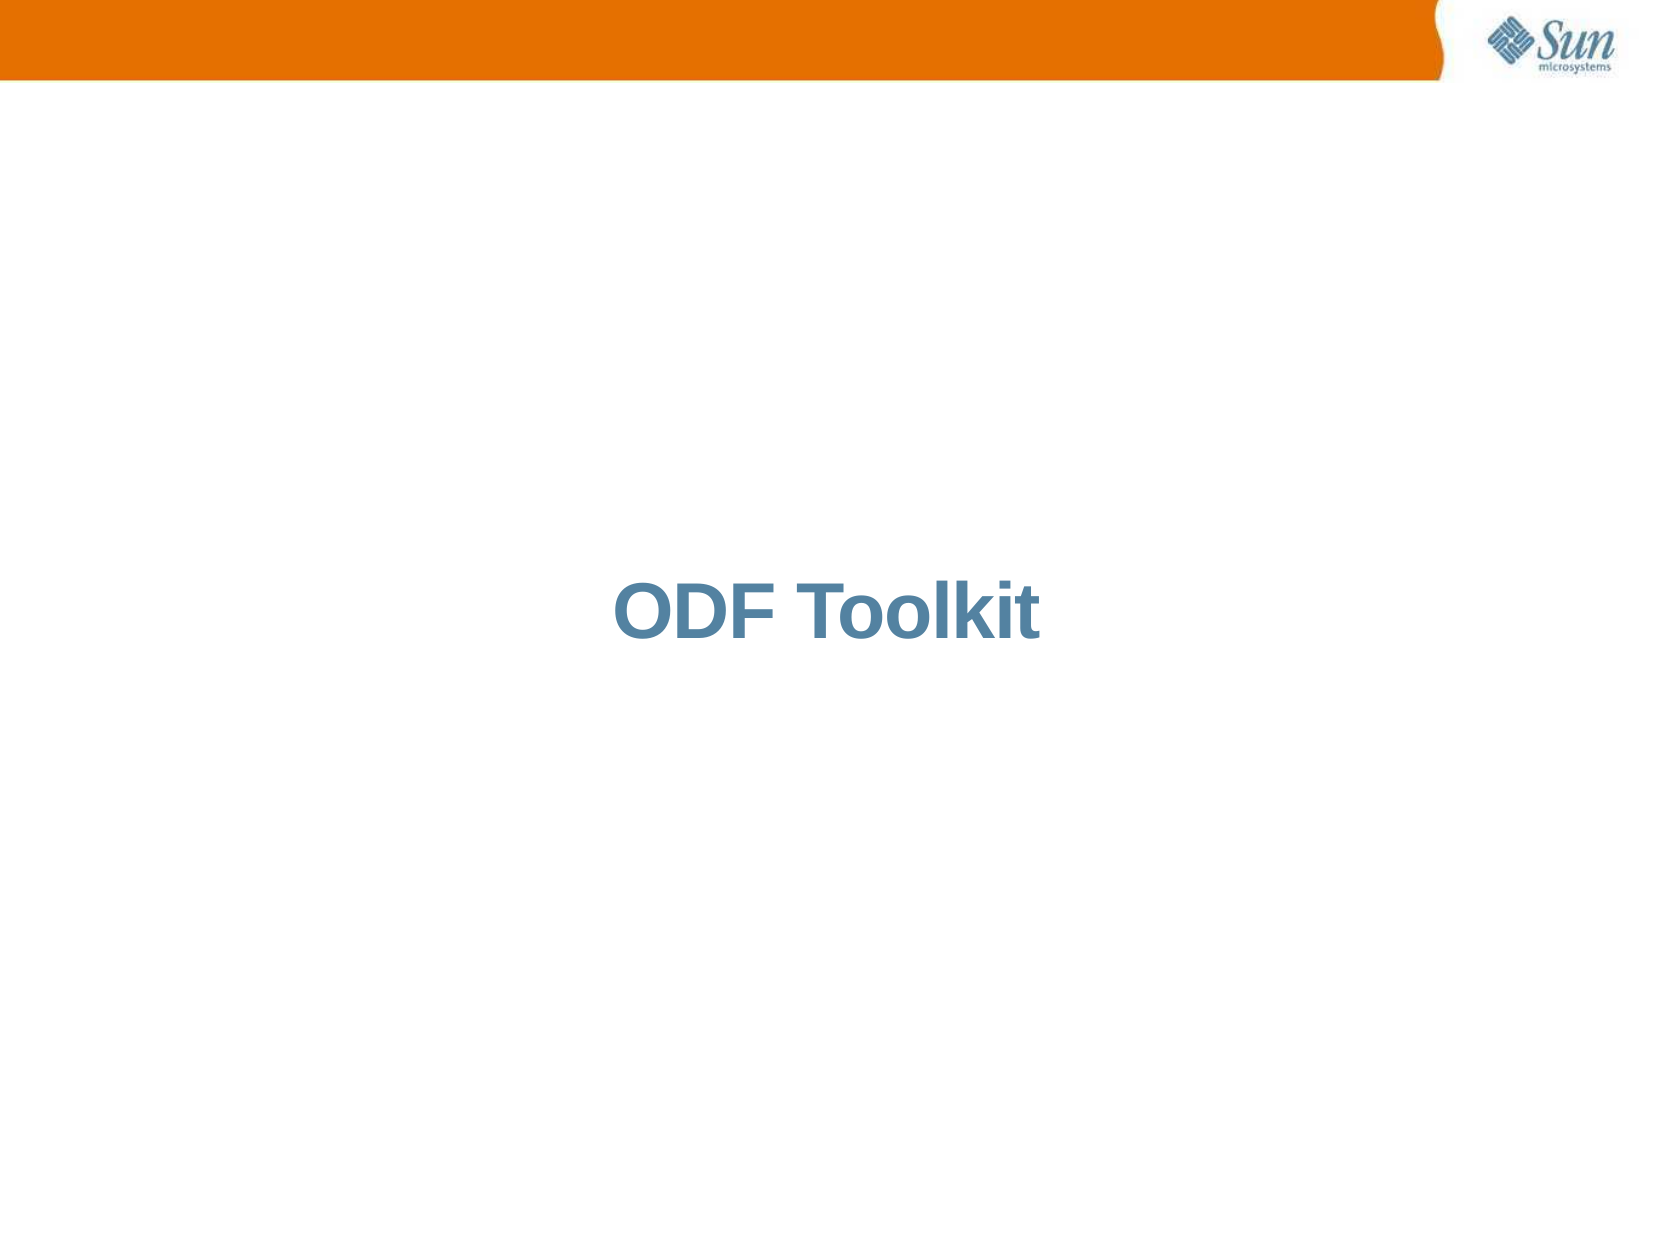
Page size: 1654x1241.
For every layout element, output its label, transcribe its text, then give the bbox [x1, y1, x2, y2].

picture [0, 0, 1654, 83]
title ODF Toolkit [76, 574, 1578, 664]
